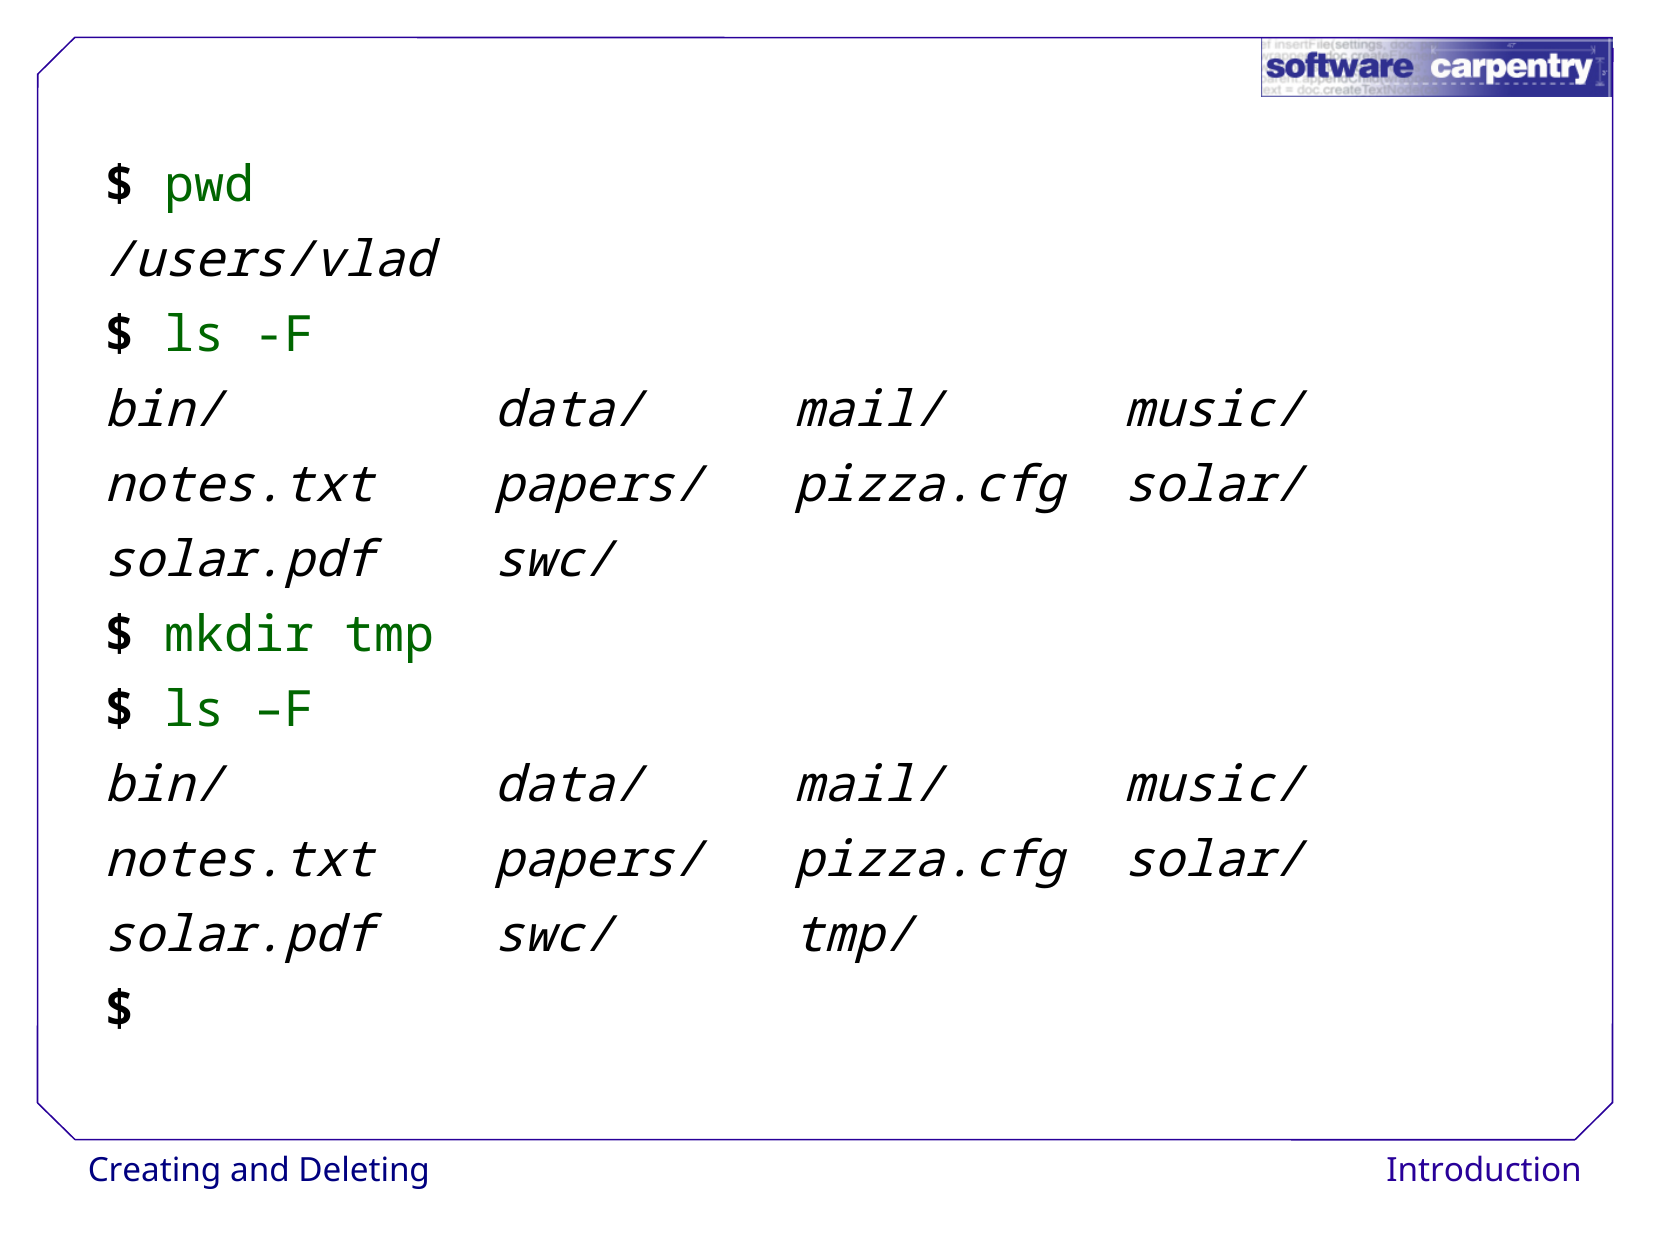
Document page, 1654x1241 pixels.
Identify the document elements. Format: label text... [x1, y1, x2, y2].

text_box $ pwd /users/vlad $ ls -F bin/ data/ mail/ music/ notes.txt papers/ pizza.cfg solar/ solar.pdf swc/ $ mkdir tmp $ ls –F bin/ data/ mail/ music/ notes.txt papers/ pizza.cfg solar/ solar.pdf swc/ tmp/ $ [89, 128, 1512, 1037]
picture [1261, 39, 1613, 97]
